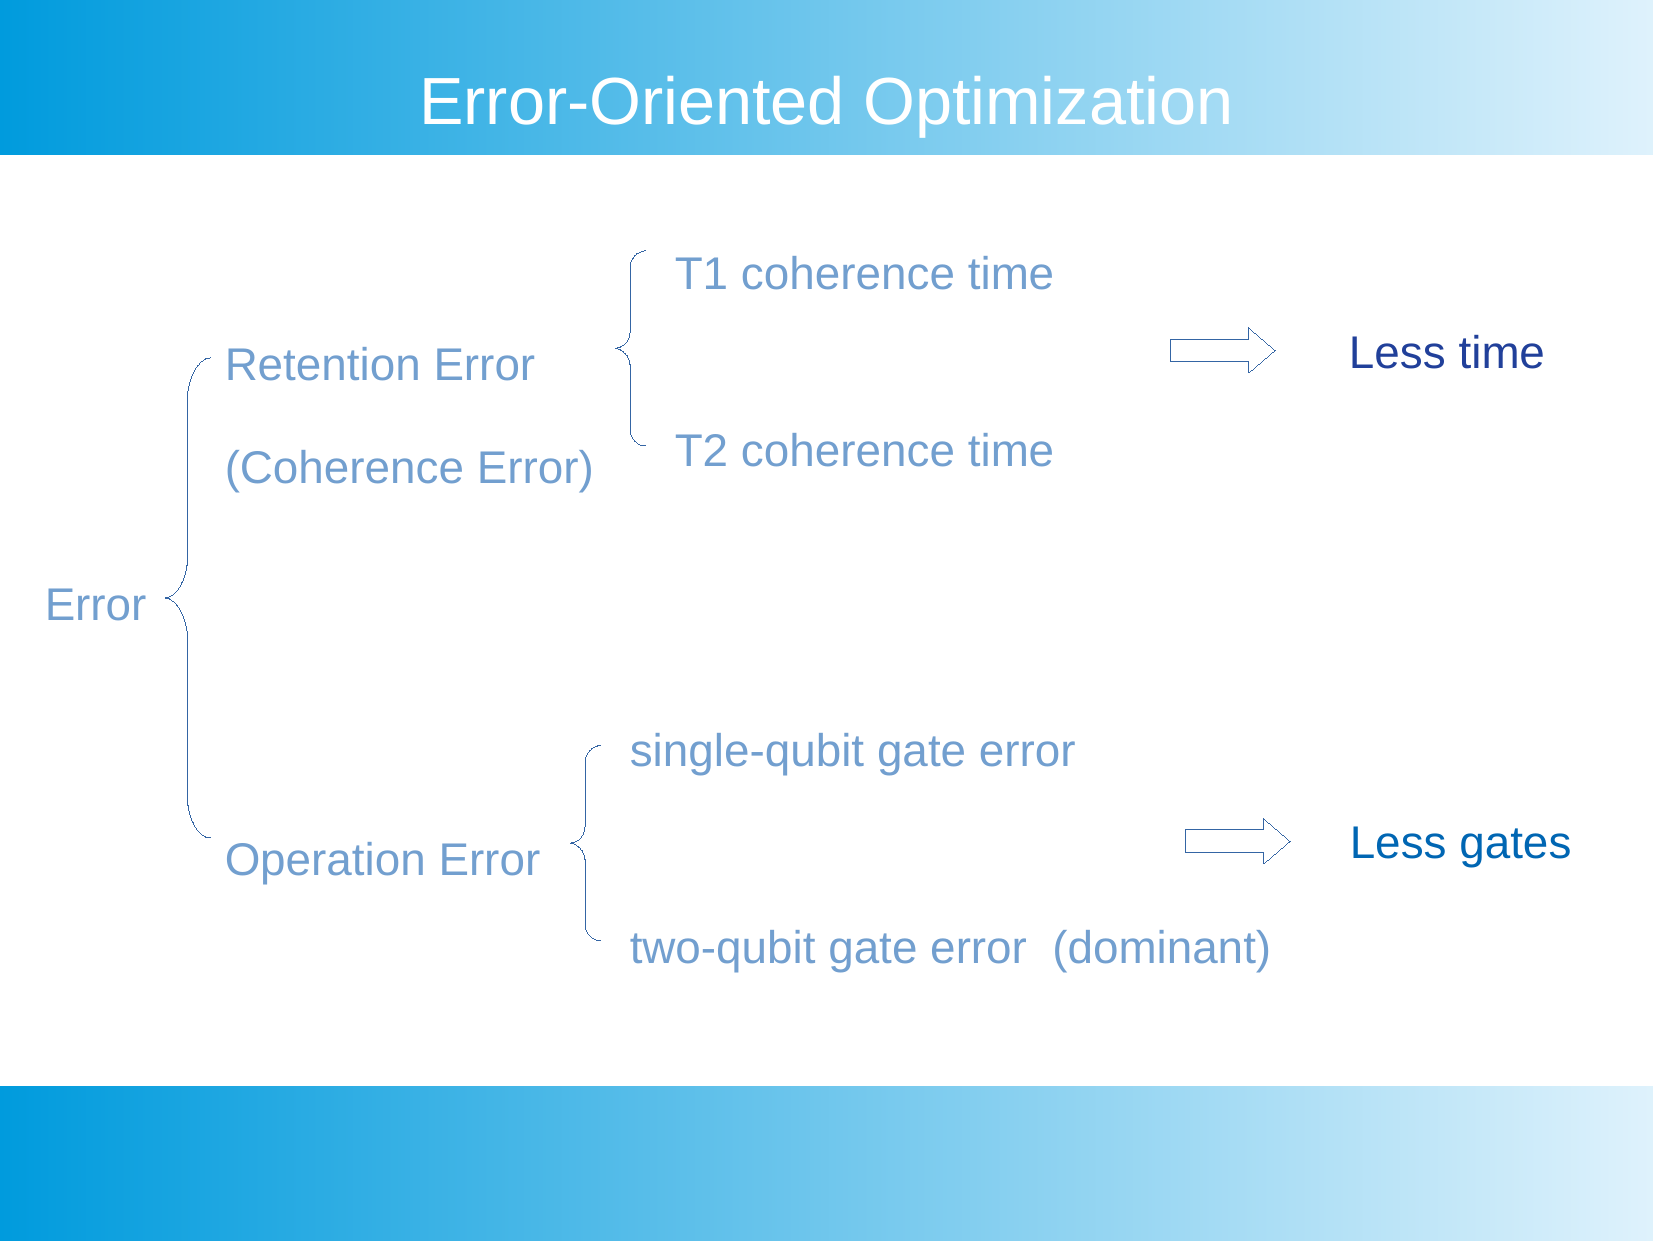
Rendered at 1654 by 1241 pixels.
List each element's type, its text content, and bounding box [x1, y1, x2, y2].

text_box T1 coherence time [660, 240, 1070, 298]
text_box [1185, 818, 1291, 864]
text_box [1170, 327, 1276, 373]
text_box T2 coherence time [660, 417, 1070, 476]
text_box Error [30, 572, 316, 630]
text_box Less gates [1335, 810, 1587, 886]
title Error-Oriented Optimization [82, 49, 1571, 155]
text_box Retention Error (Coherence Error) [210, 332, 646, 476]
text_box single-qubit gate error [615, 717, 1126, 819]
text_box Less time [1334, 320, 1561, 378]
text_box two-qubit gate error (dominant) [615, 915, 1321, 1016]
text_box Operation Error [210, 827, 586, 928]
